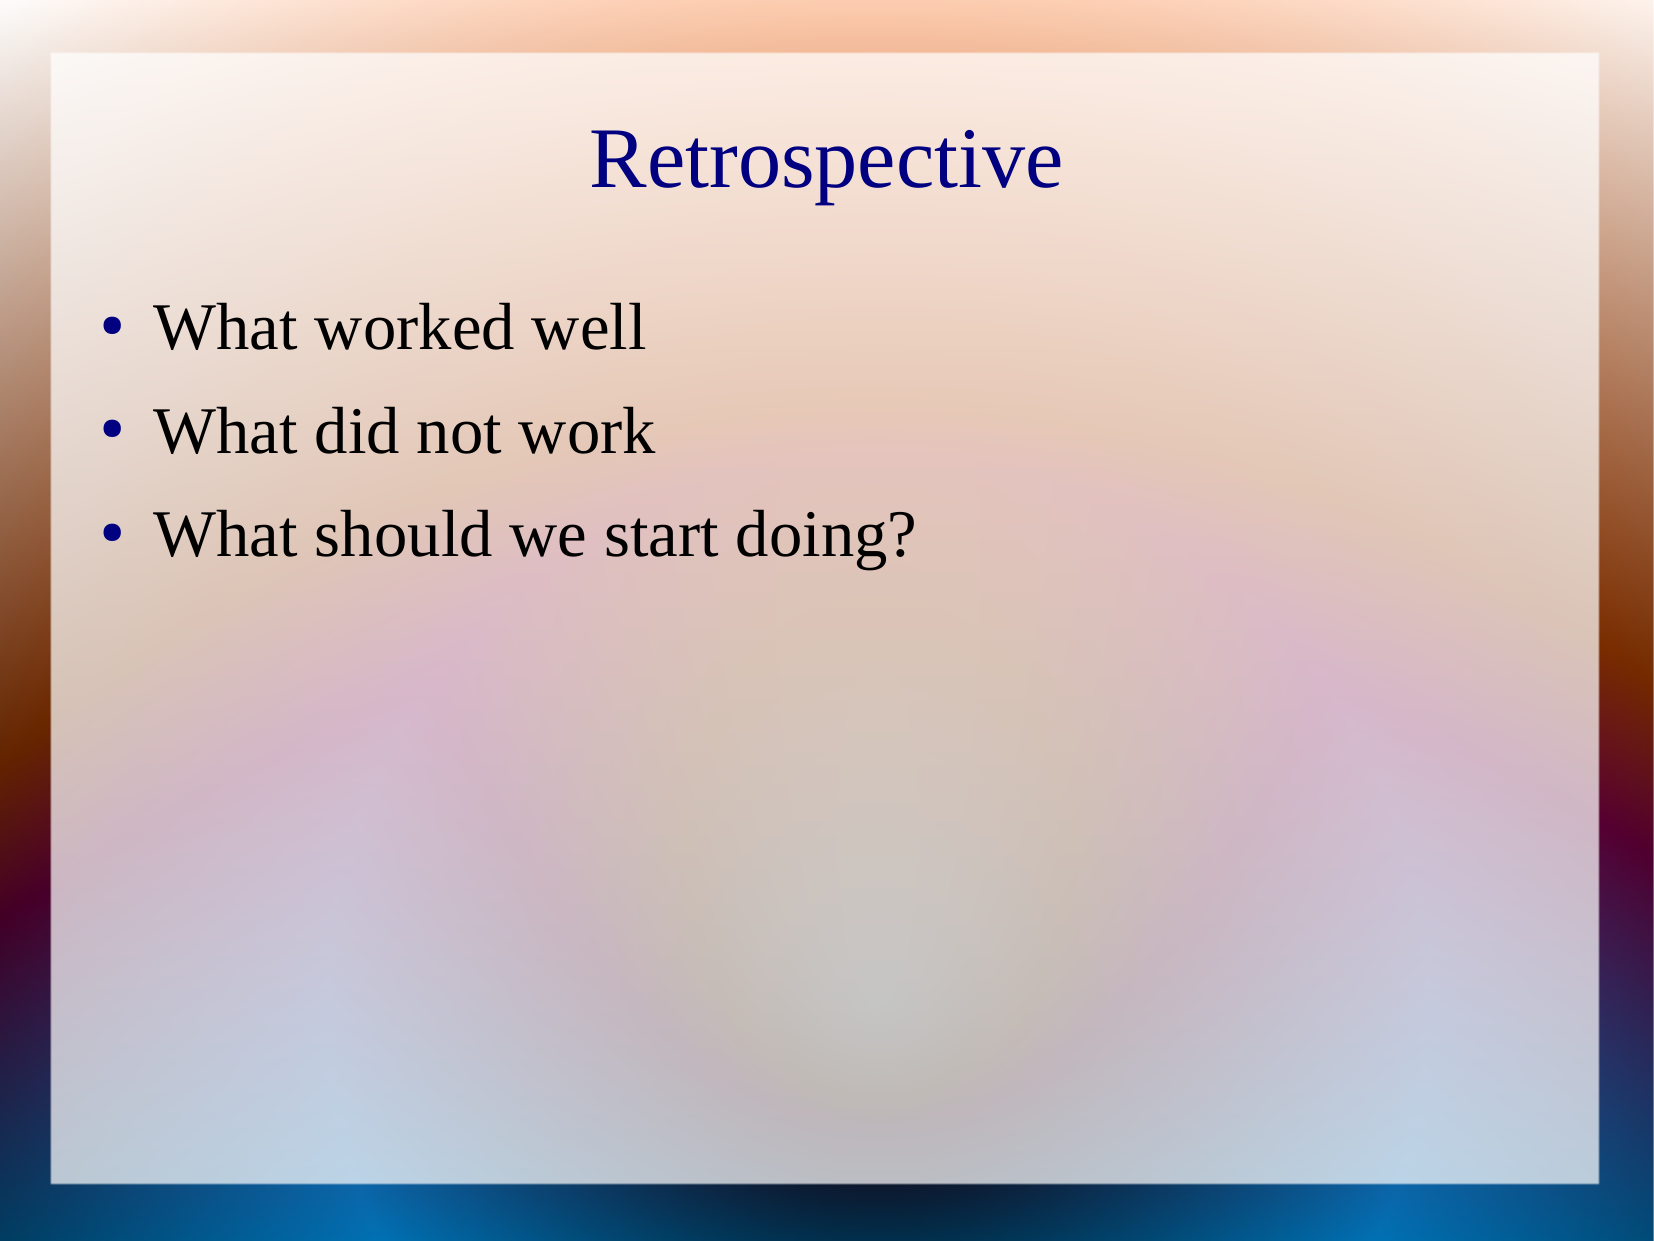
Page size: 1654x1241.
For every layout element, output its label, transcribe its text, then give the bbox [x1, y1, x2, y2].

title Retrospective [82, 55, 1571, 263]
picture [0, 0, 1654, 1241]
list What worked well What did not work What should we start doing? [82, 290, 1571, 1034]
